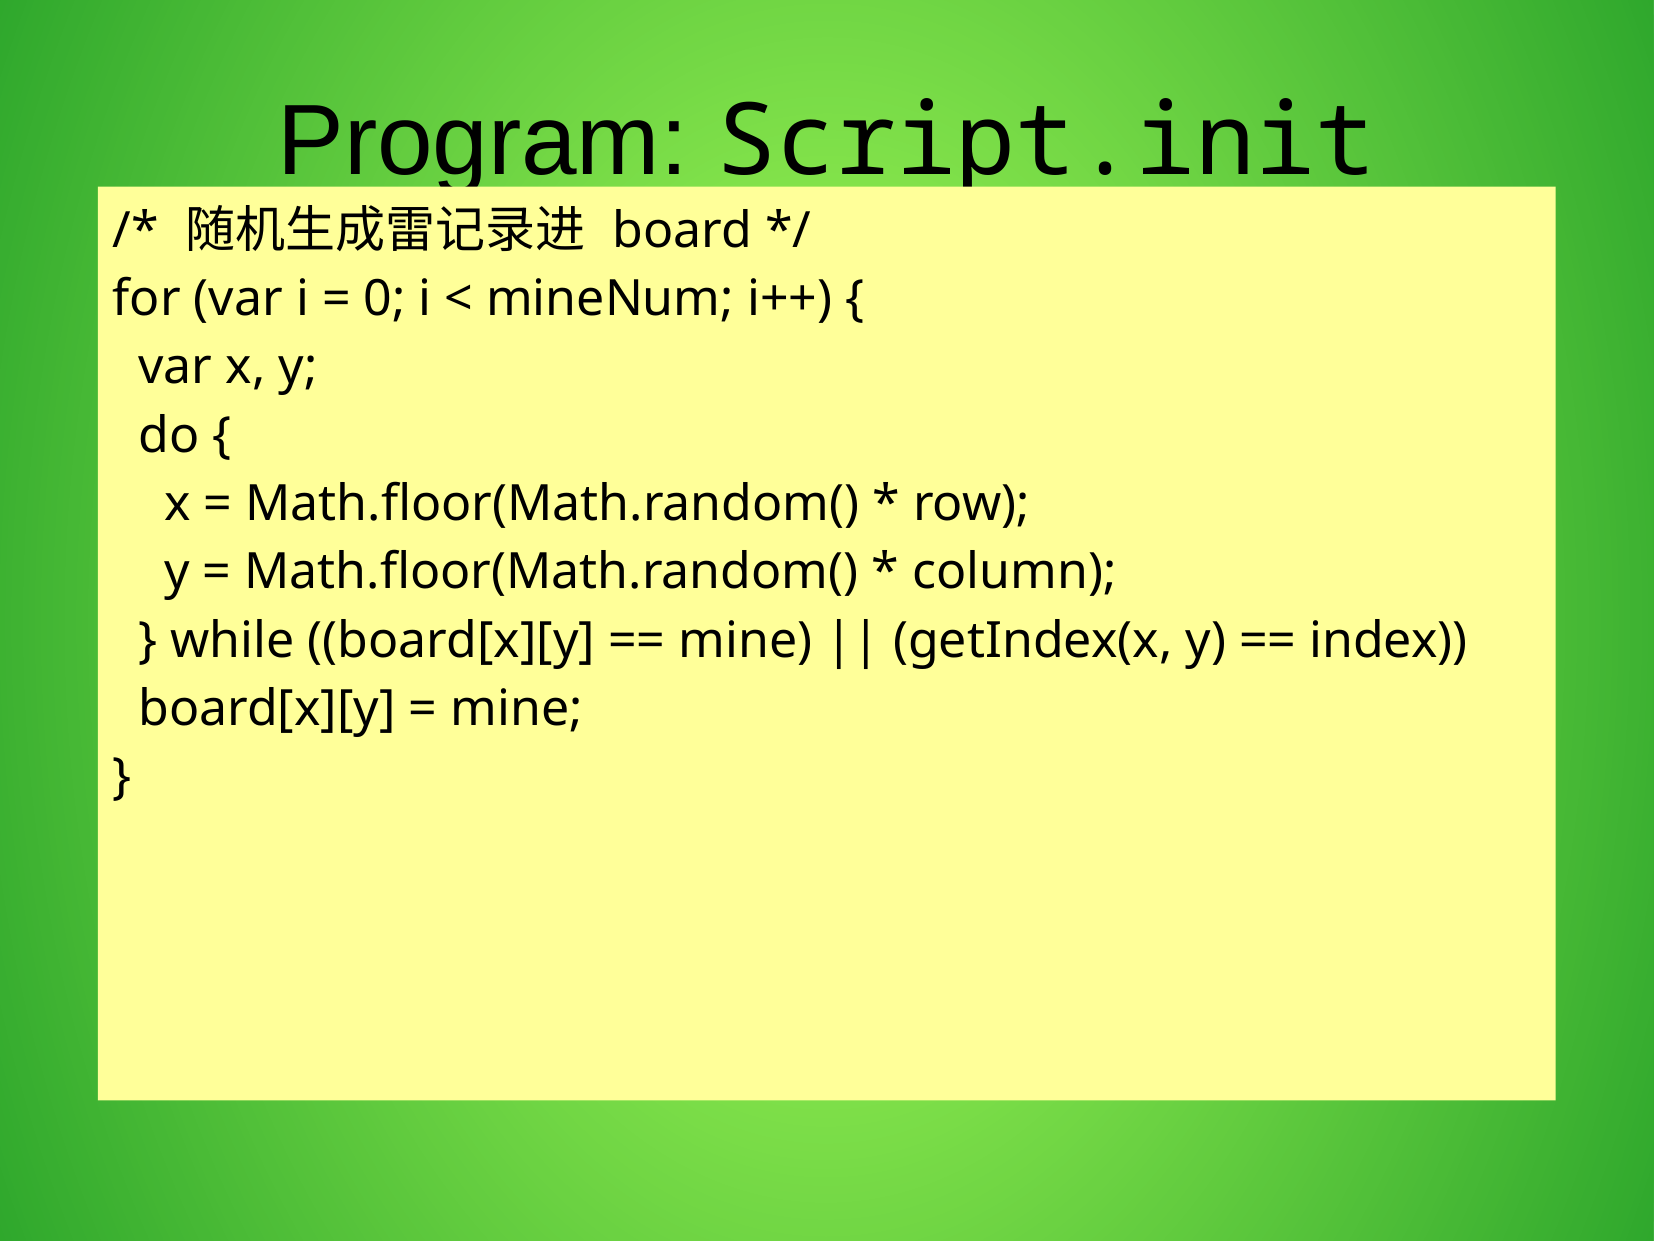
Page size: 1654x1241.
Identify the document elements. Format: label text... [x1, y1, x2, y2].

text_box Program: Script.init [130, 60, 1524, 186]
text_box /* 随机生成雷记录进 board */ for (var i = 0; i < mineNum; i++) { var x, y; do { x = Math.floor(Math.random() * row); y = Math.floor(Math.random() * column); } while ((board[x][y] == mine) || (getIndex(x, y) == index)) board[x][y] = mine; } [97, 186, 1556, 1101]
